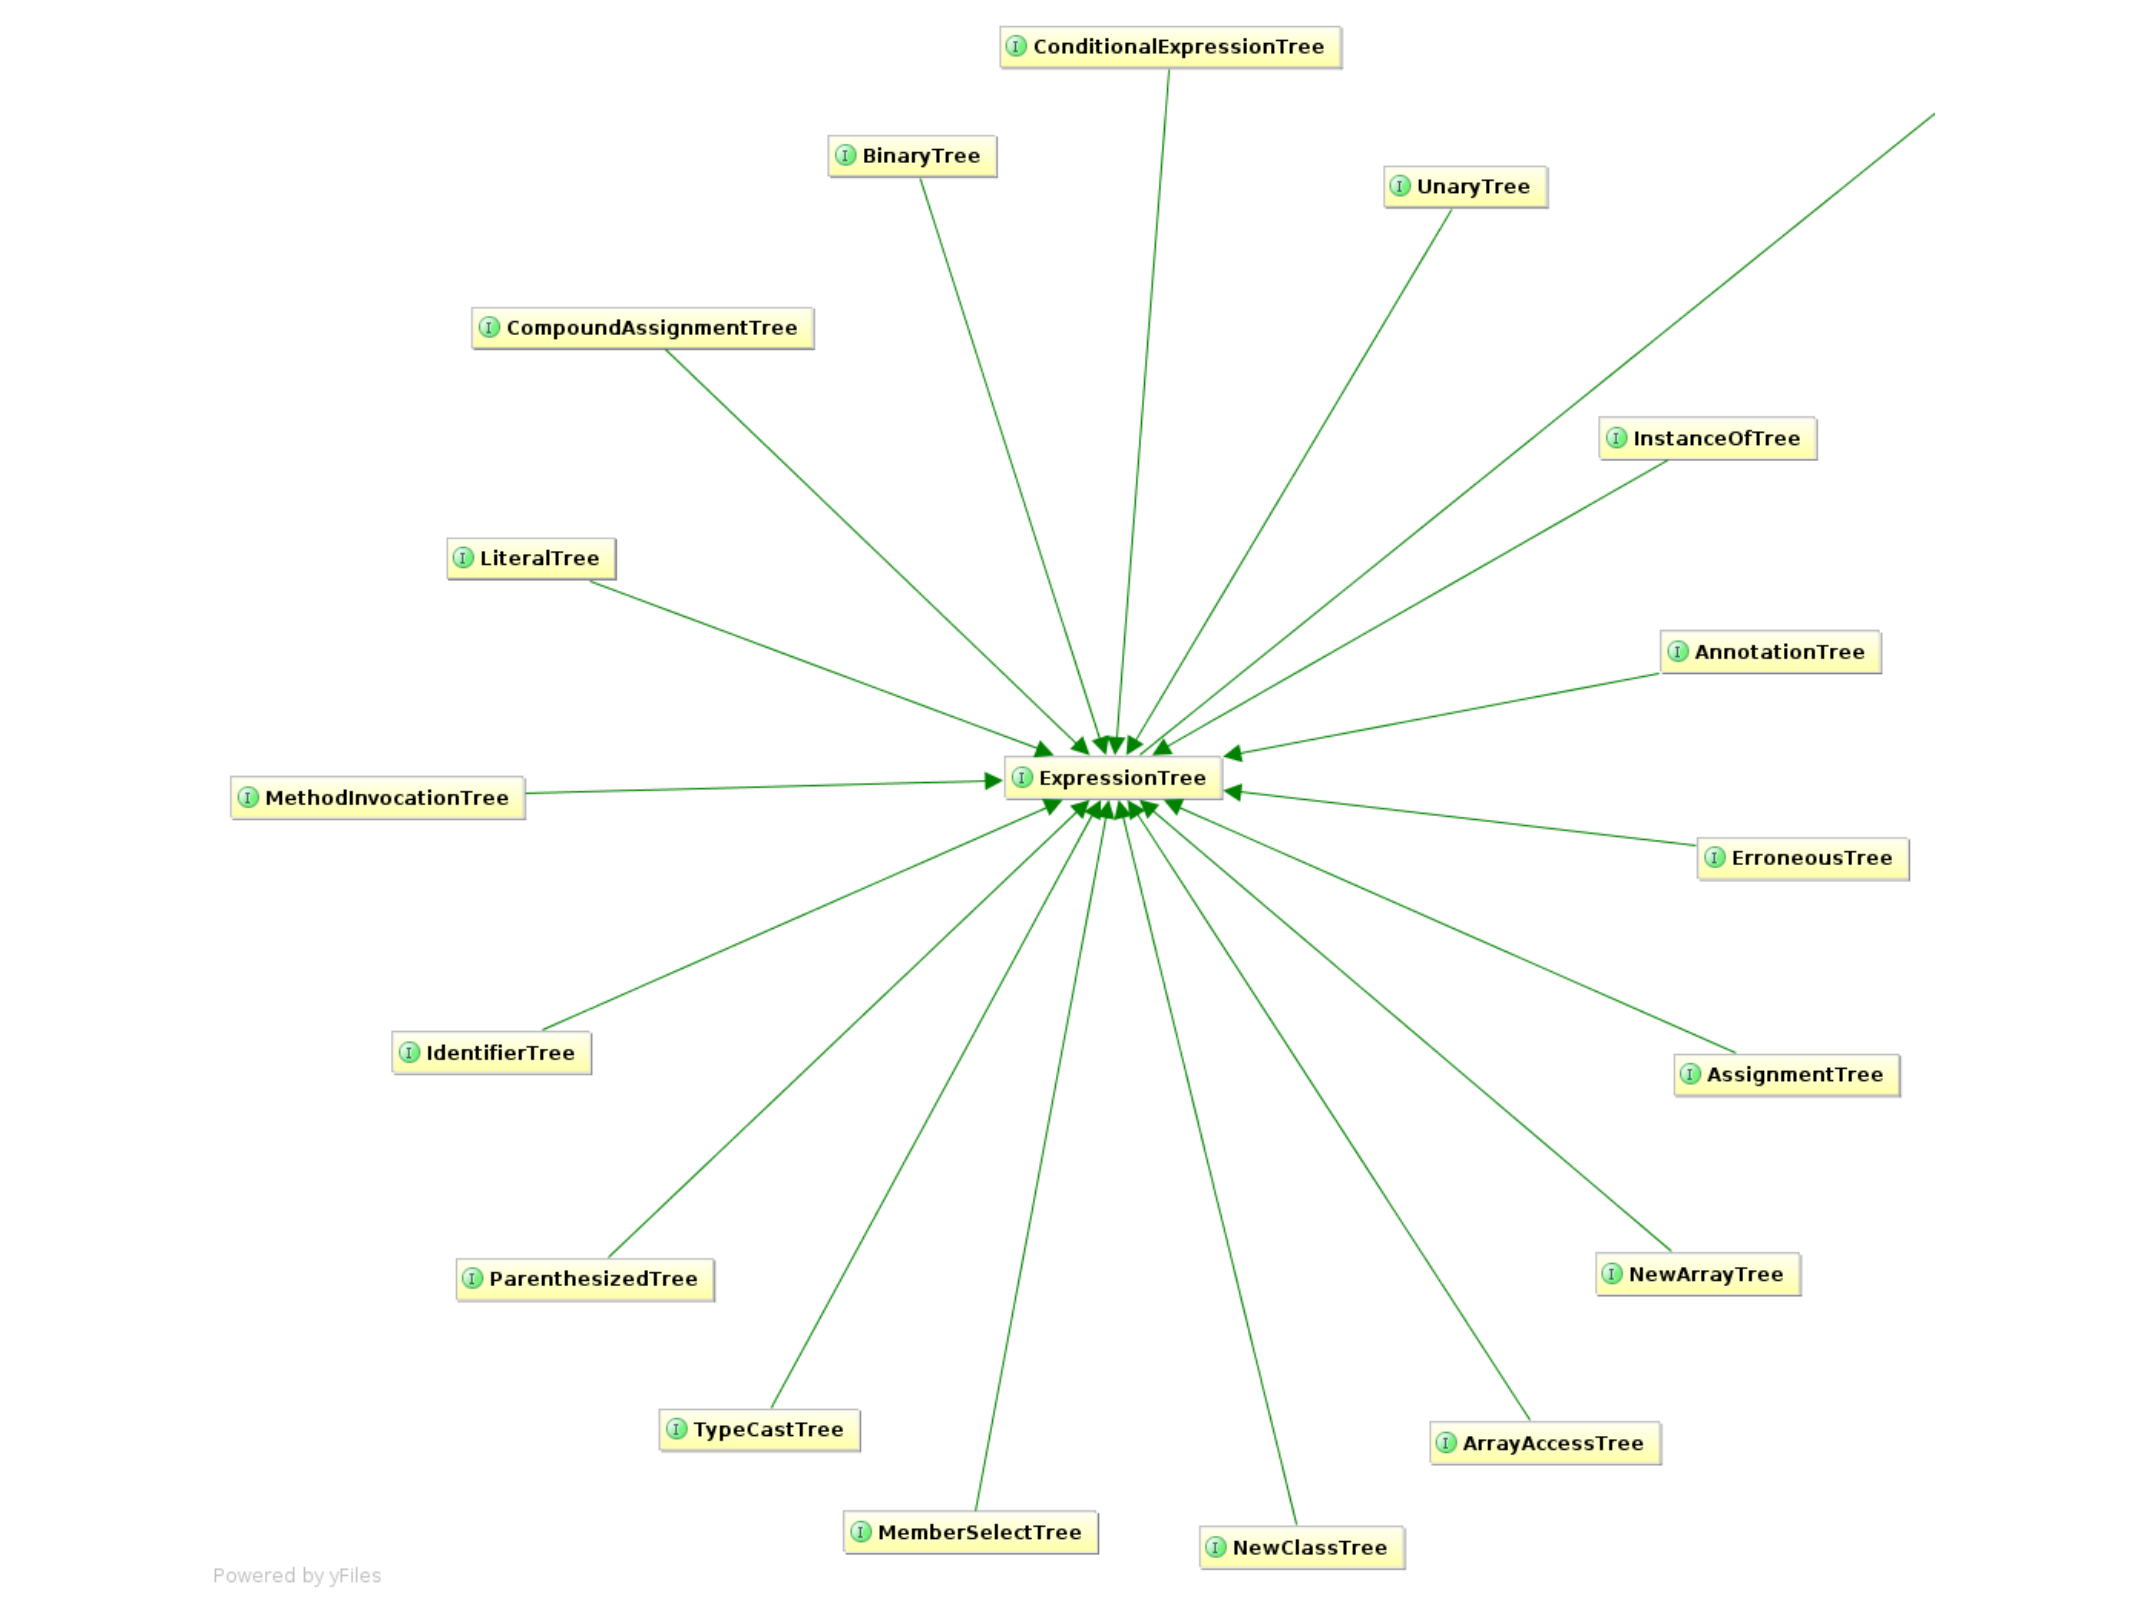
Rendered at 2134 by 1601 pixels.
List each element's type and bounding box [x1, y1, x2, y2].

picture [198, 0, 1935, 1601]
